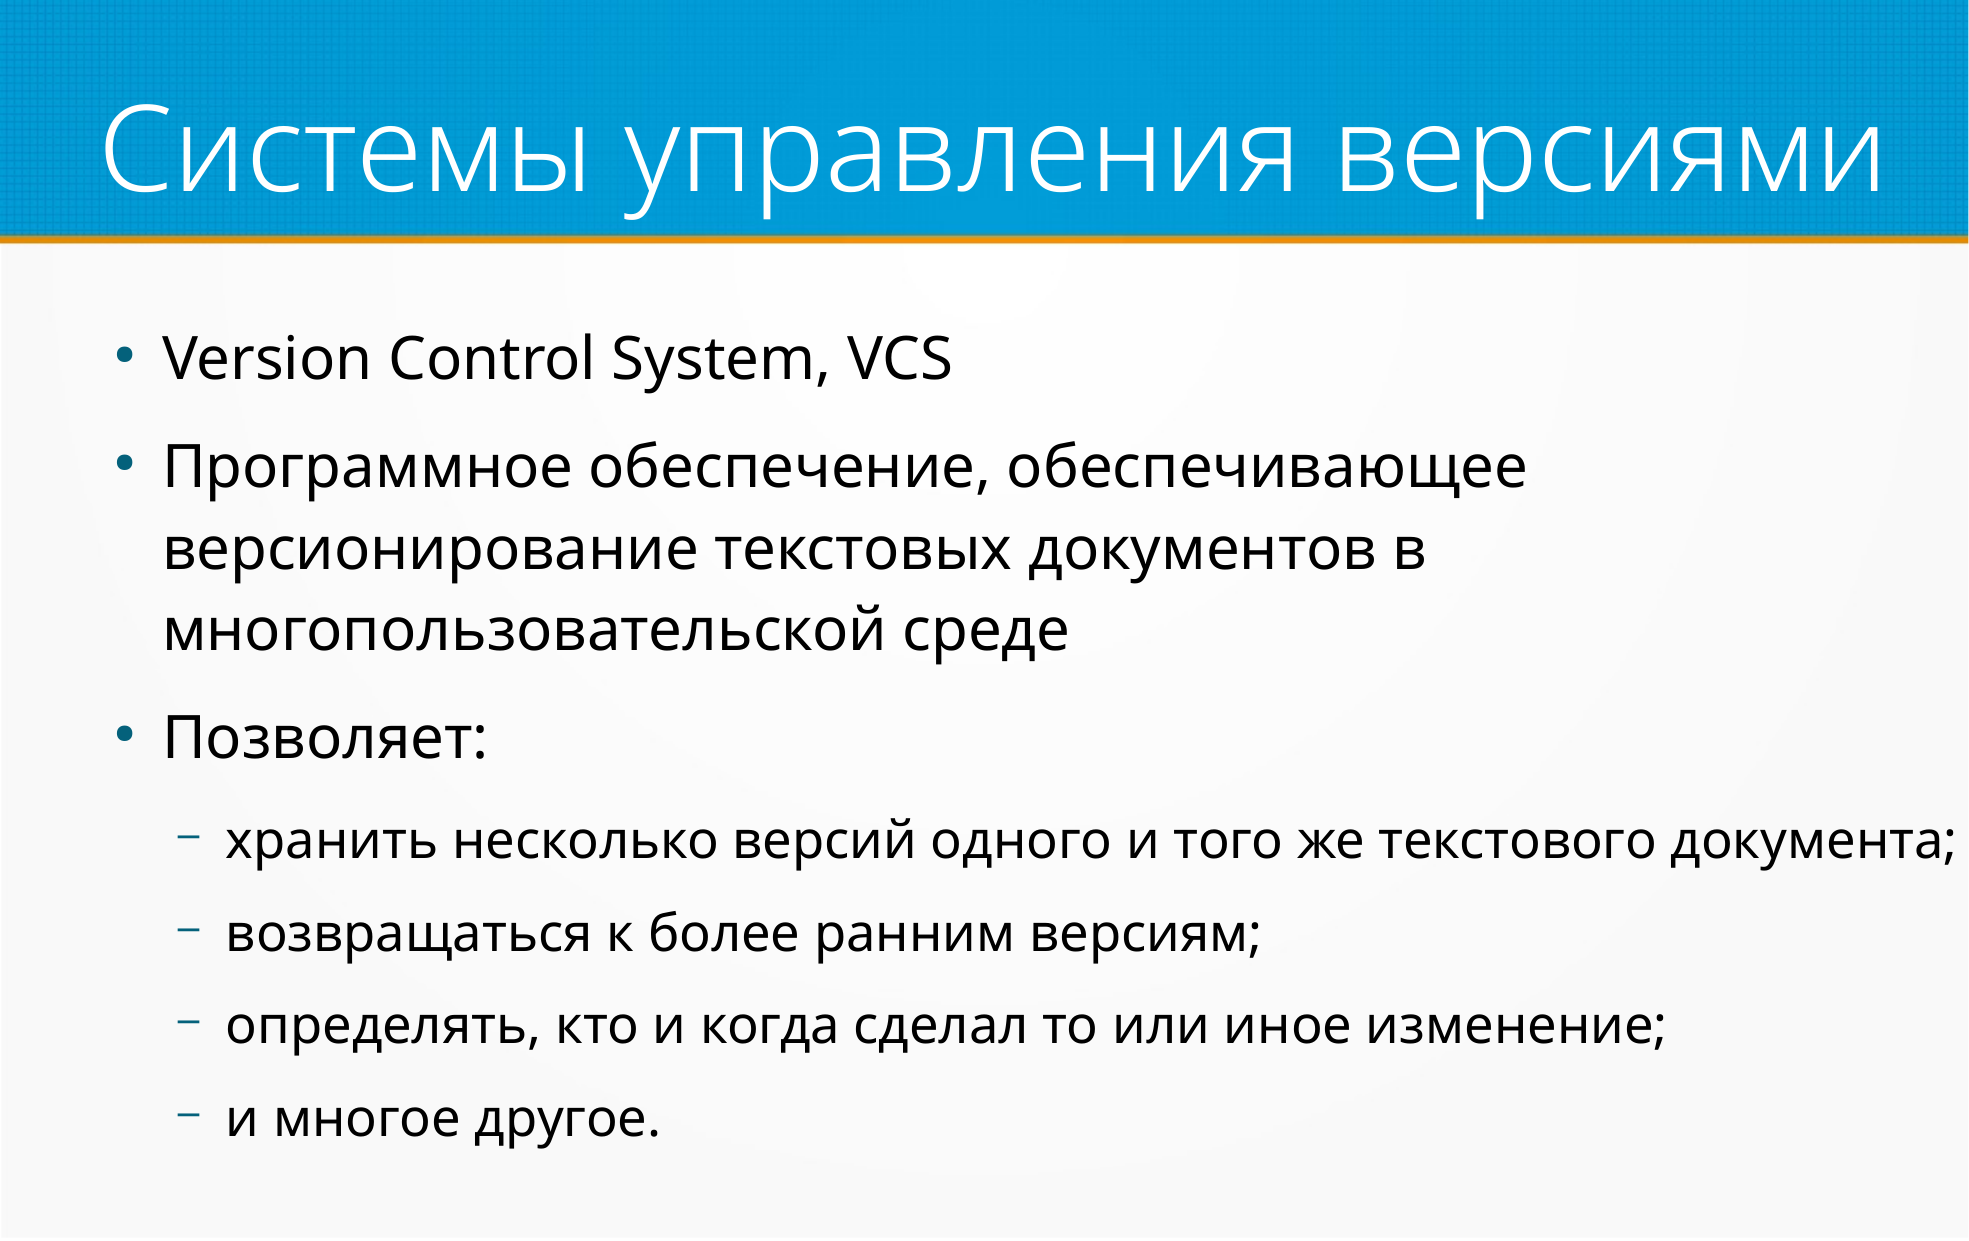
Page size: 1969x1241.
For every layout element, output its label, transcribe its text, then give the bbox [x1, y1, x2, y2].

picture [0, 233, 1969, 1241]
list Version Control System, VCS Программное обеспечение, обеспечивающее версионирование текстовых документов в многопользовательской среде Позволяет: хранить несколько версий одного и того же текстового документа; возвращаться к более ранним версиям; определять, кто и когда сделал то или иное изменение; и многое другое. [98, 315, 1961, 1217]
title Системы управления версиями [98, 19, 1938, 227]
